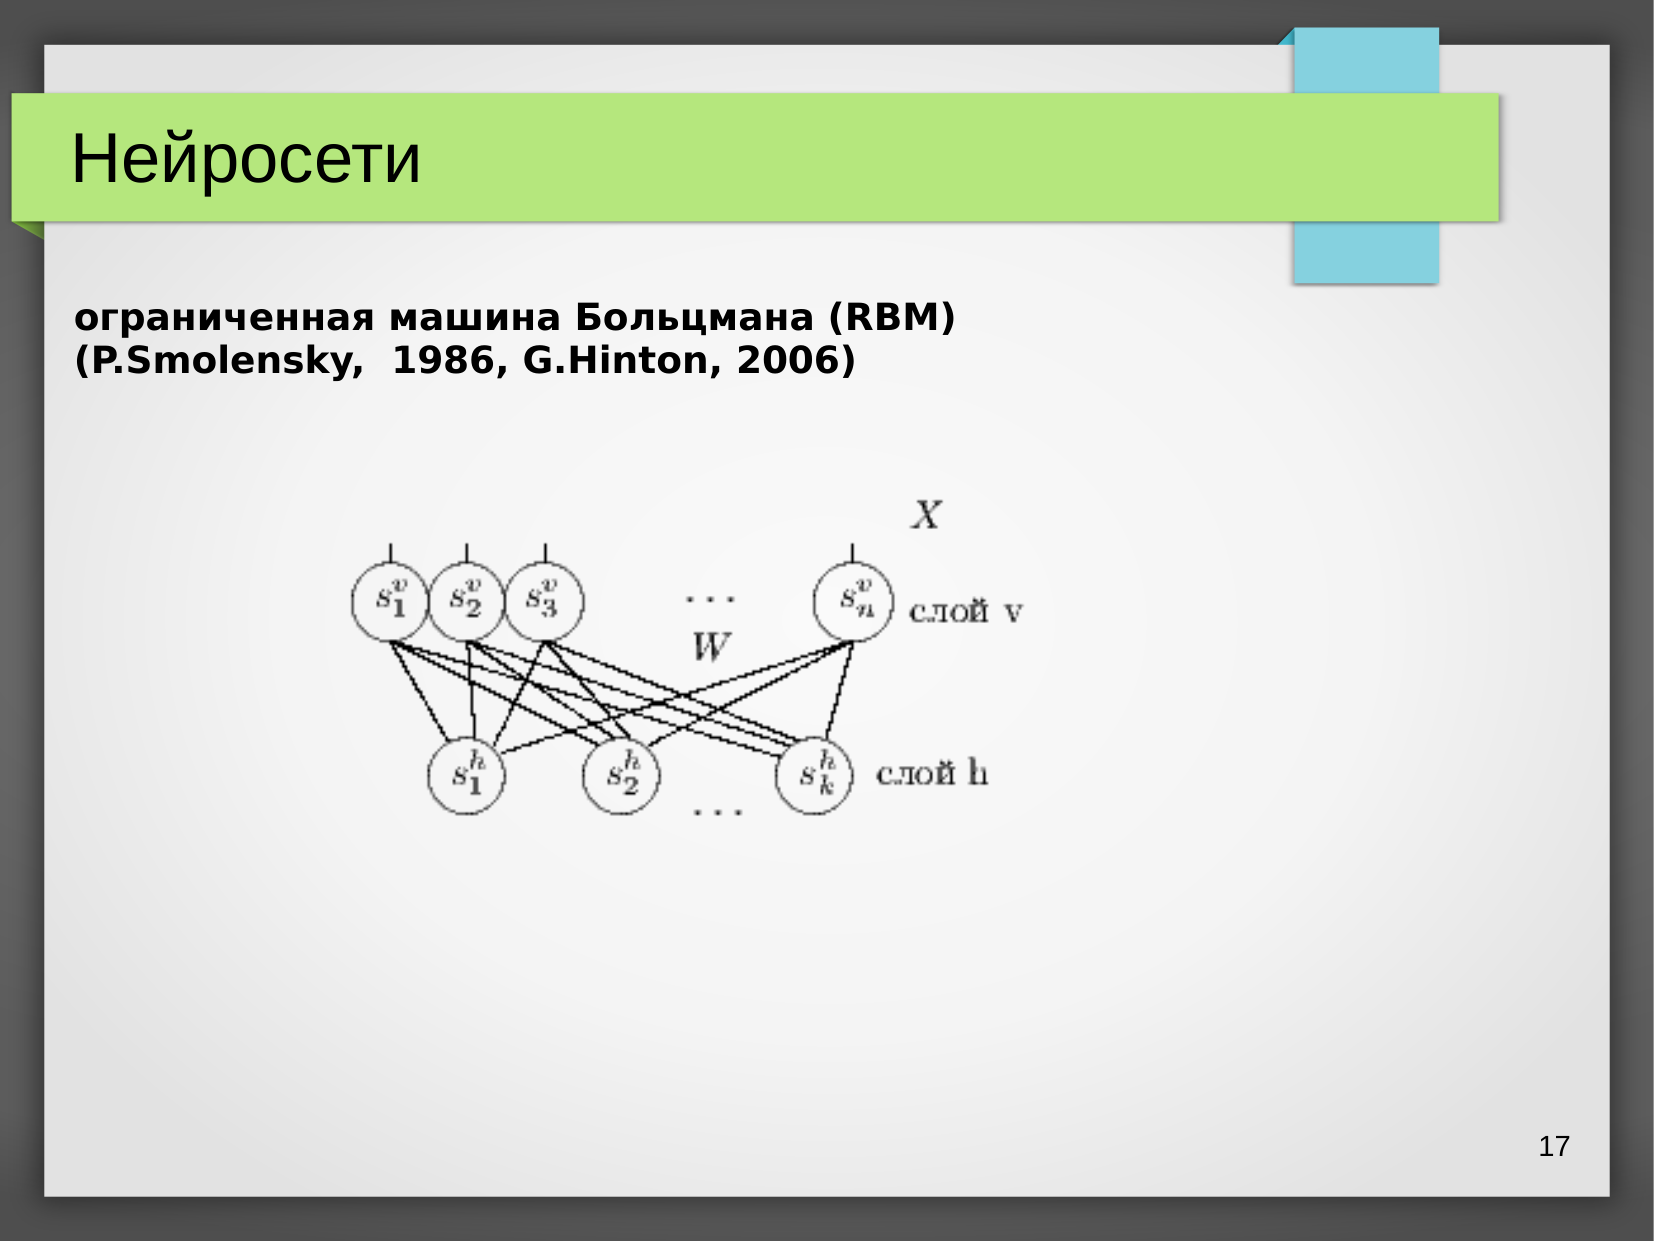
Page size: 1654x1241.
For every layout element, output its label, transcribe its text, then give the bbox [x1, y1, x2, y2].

picture [0, 0, 1654, 1241]
text_box ограниченная машина Больцмана (RBM) (P.Smolensky, 1986, G.Hinton, 2006) [59, 287, 1524, 390]
title Нейросети [70, 118, 1205, 199]
